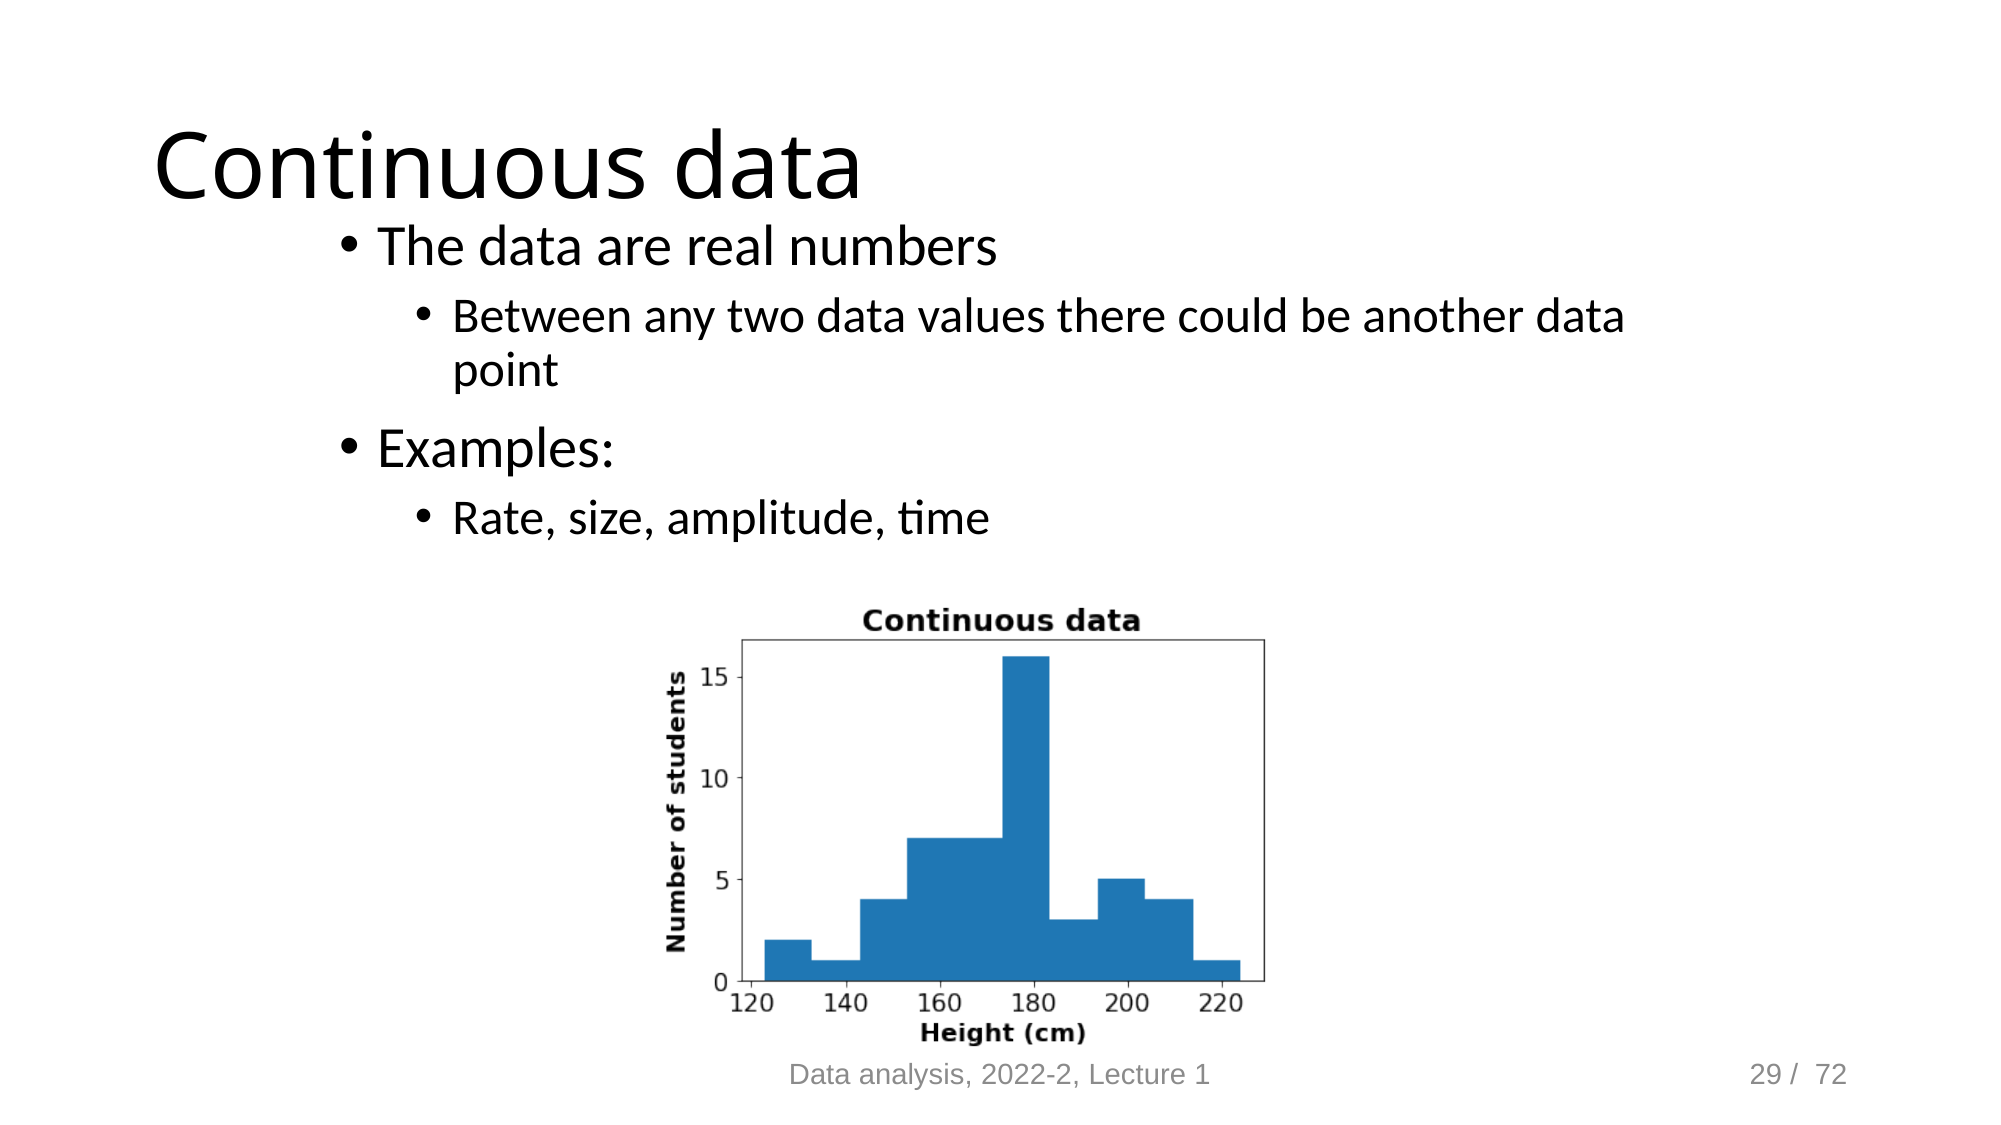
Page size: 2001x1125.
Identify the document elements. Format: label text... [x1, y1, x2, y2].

slide_number <number> / 72 [1412, 1042, 1863, 1103]
title Continuous data [137, 59, 1863, 278]
footer Data analysis, 2022-2, Lecture 1 [662, 1042, 1338, 1103]
picture [657, 597, 1275, 1056]
list The data are real numbers Between any two data values there could be another data point Examples: Rate, size, amplitude, time [324, 208, 1675, 598]
